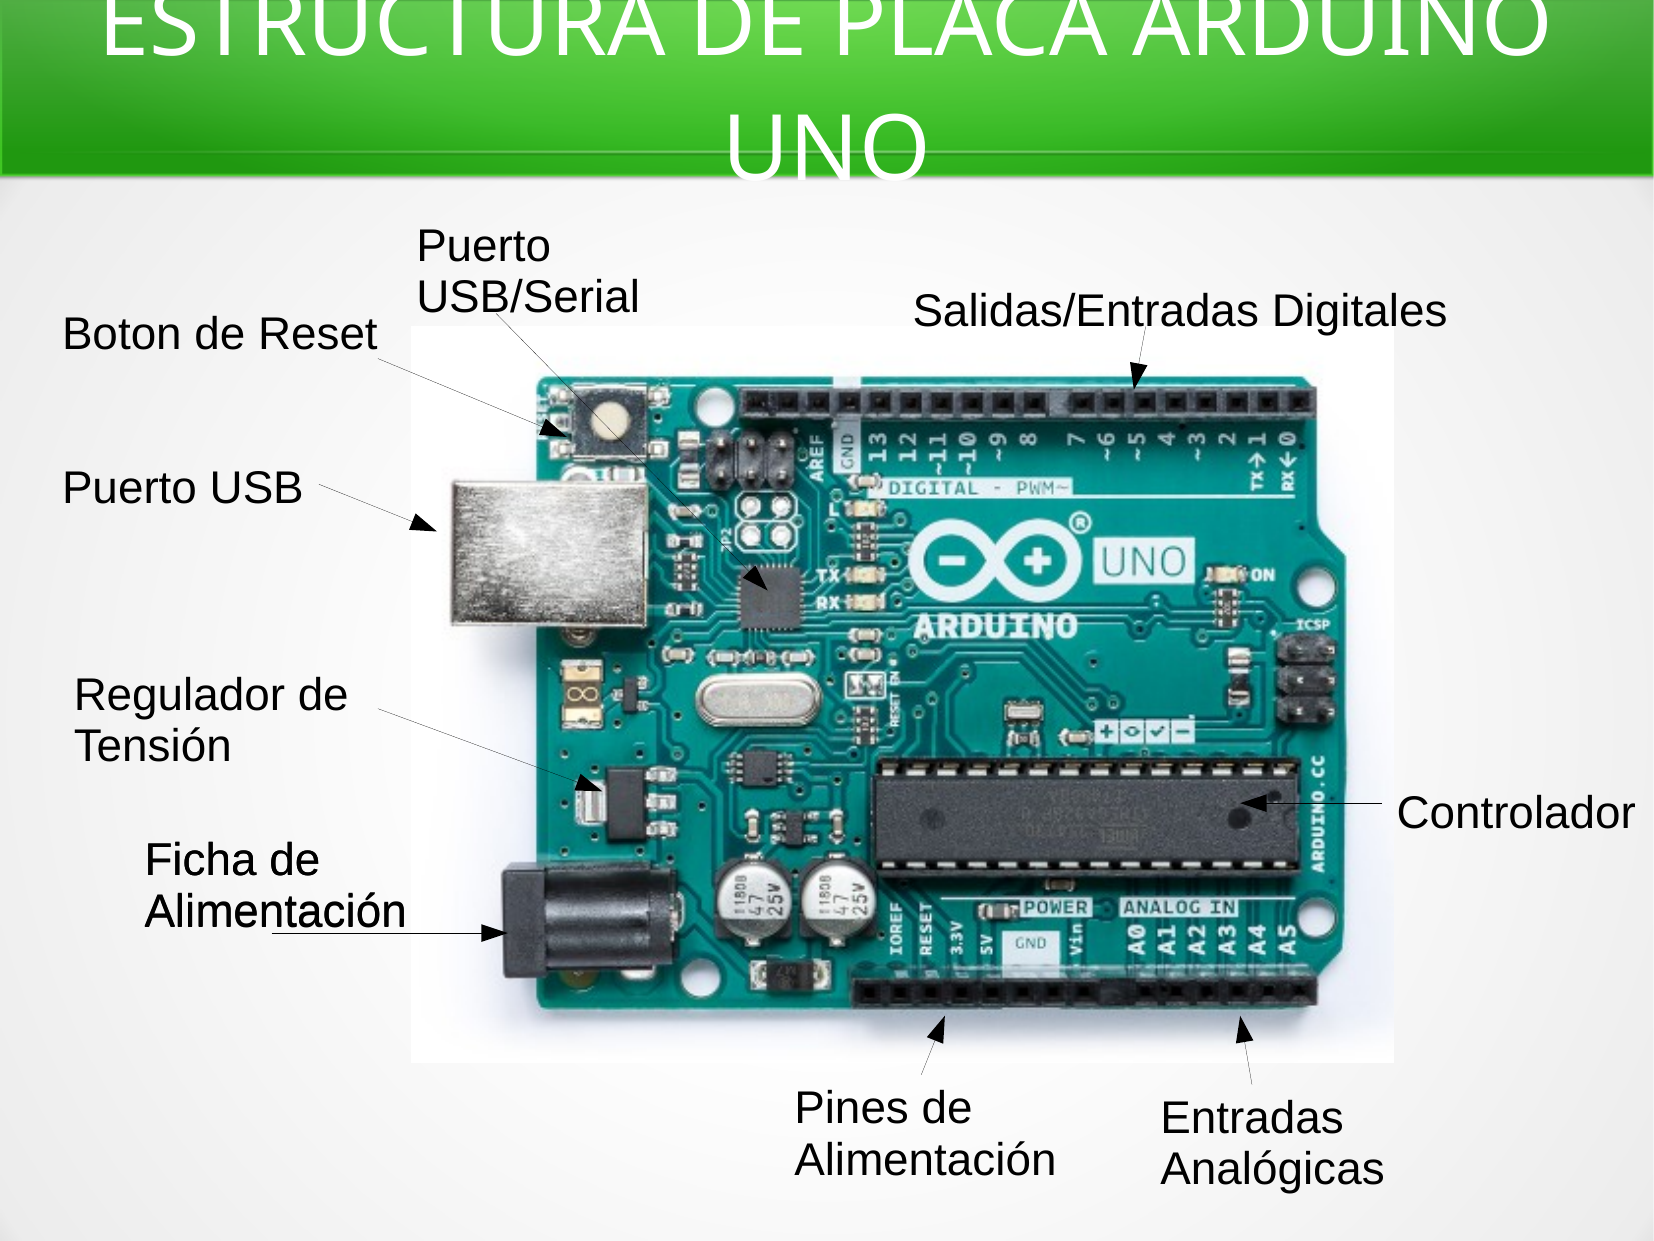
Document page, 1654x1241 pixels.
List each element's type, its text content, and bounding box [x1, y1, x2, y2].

text_box Entradas Analógicas [1145, 1084, 1441, 1229]
text_box Salidas/Entradas Digitales [897, 277, 1548, 344]
title ESTRUCTURA DE PLACA ARDUINO UNO [82, 0, 1571, 186]
text_box Boton de Reset [47, 300, 402, 367]
text_box Pines de Alimentación [779, 1074, 1075, 1219]
picture [0, 0, 1654, 1241]
text_box Regulador de Tensión [59, 661, 414, 779]
text_box Ficha de Alimentación [129, 826, 485, 945]
text_box Puerto USB/Serial [401, 212, 756, 330]
text_box Puerto USB [47, 454, 402, 521]
text_box Controlador [1381, 779, 1654, 881]
